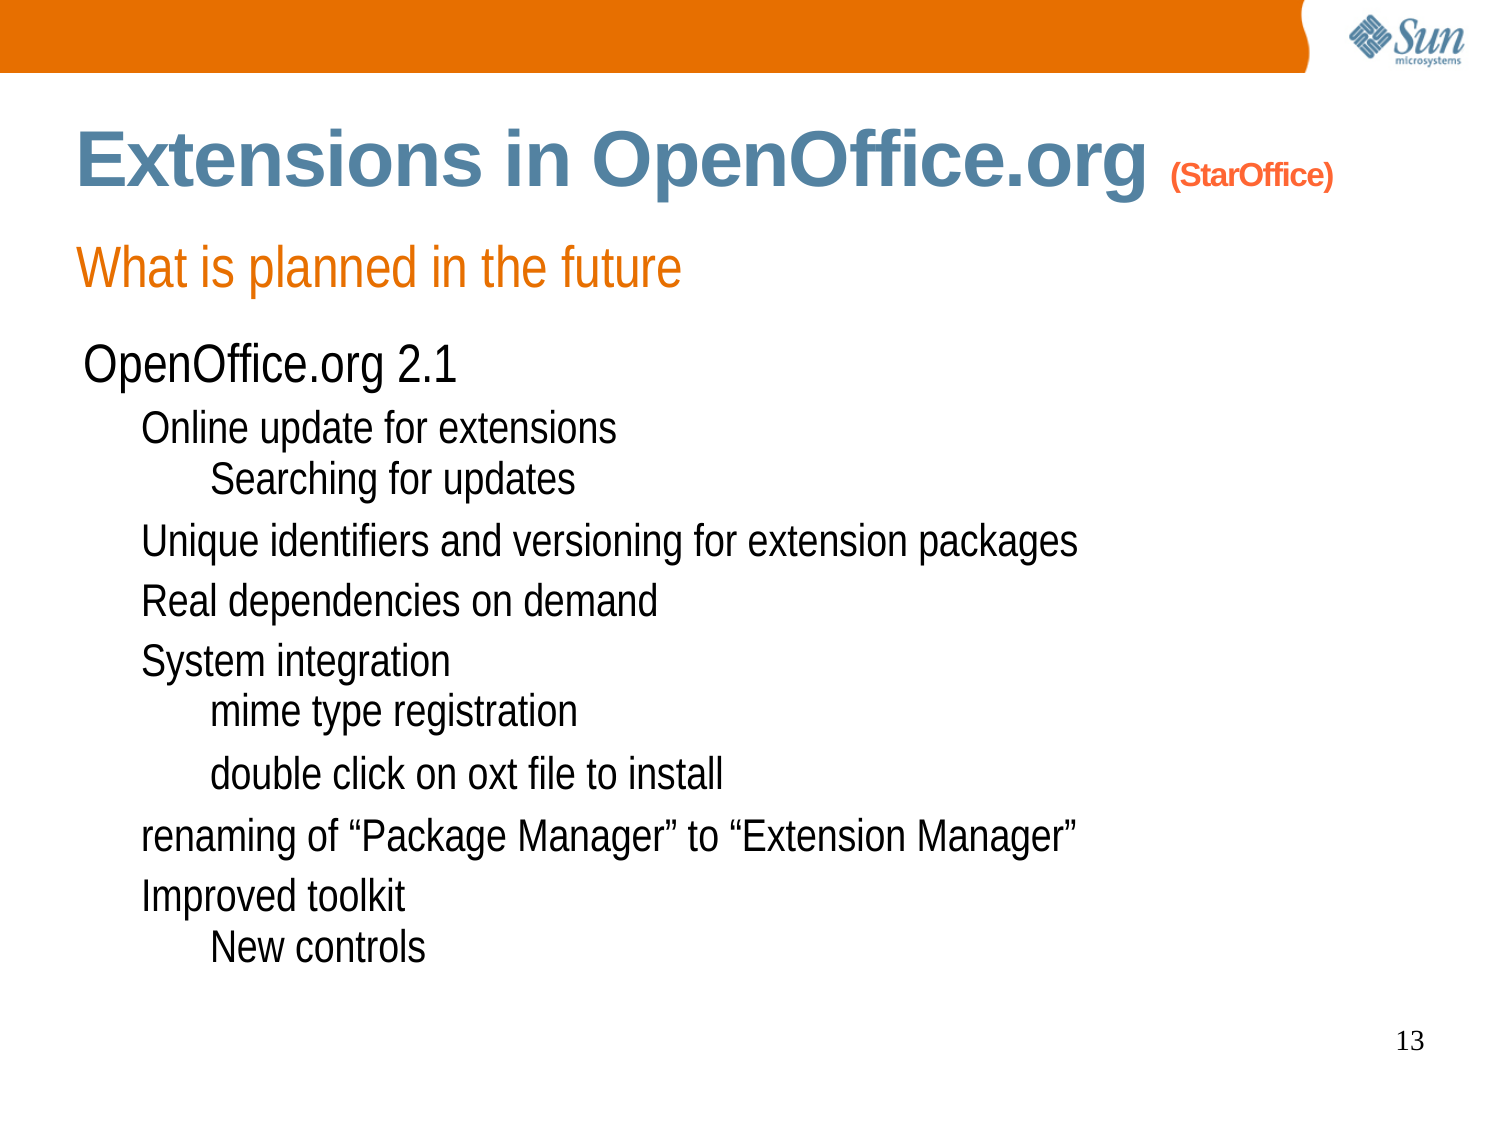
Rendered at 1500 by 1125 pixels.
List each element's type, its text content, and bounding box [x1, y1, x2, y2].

picture [0, 0, 1500, 73]
list OpenOffice.org 2.1 Online update for extensions Searching for updates Unique identifiers and versioning for extension packages Real dependencies on demand System integration mime type registration double click on oxt file to install renaming of “Package Manager” to “Extension Manager” Improved toolkit New controls [64, 340, 1401, 1015]
text_box What is planned in the future [76, 242, 1344, 310]
title Extensions in OpenOffice.org (StarOffice) [75, 123, 1437, 227]
